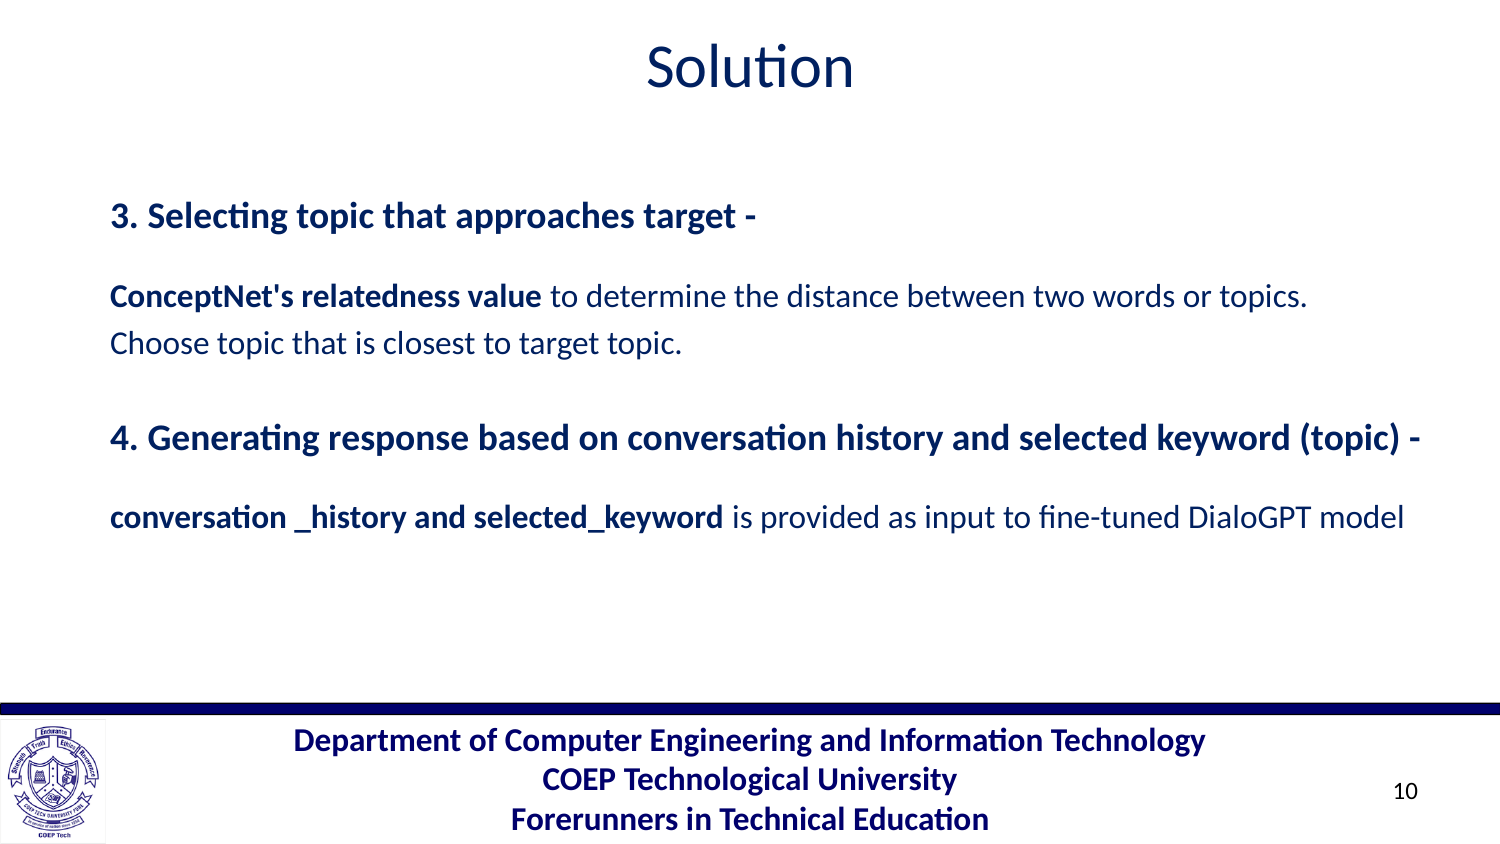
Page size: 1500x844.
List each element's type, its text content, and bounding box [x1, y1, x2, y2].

text_box Solution [8, 9, 1493, 100]
text_box Department of Computer Engineering and Information Technology COEP Technological University Forerunners in Technical Education [265, 702, 1236, 837]
text_box [0, 702, 265, 716]
text_box 10 [1236, 768, 1419, 805]
text_box [1236, 702, 1500, 716]
text_box [0, 719, 106, 844]
text_box 3. Selecting topic that approaches target - ConceptNet's relatedness value to determine the distance between two words or topics. Choose topic that is closest to target topic. 4. Generating response based on conversation history and selected keyword (topic) - conversation _history and selected_keyword is provided as input to fine-tuned DialoGPT model [34, 137, 1436, 626]
